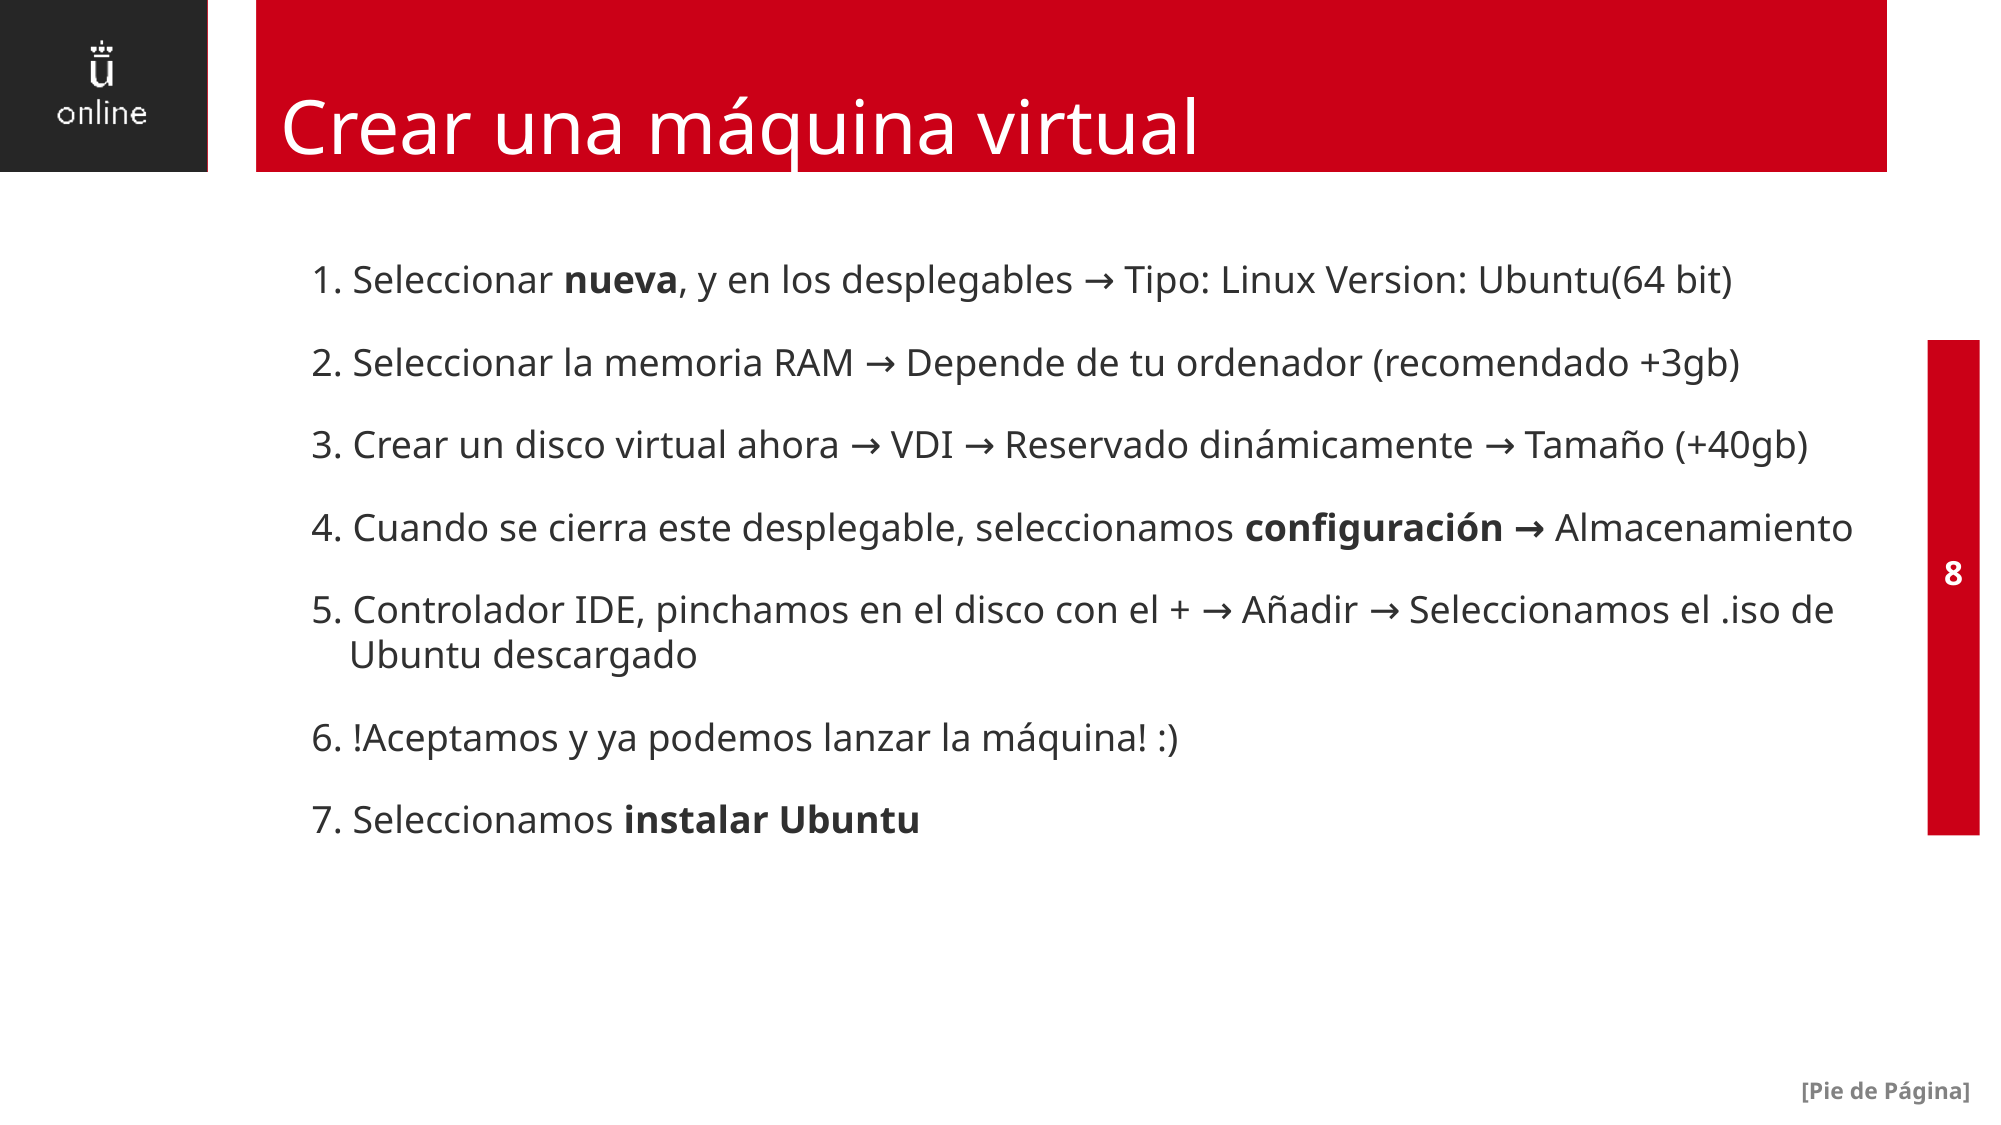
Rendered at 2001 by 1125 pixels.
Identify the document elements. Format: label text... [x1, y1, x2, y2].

footer [Pie de Página] [671, 1060, 1986, 1121]
picture [40, 26, 164, 150]
title Crear una máquina virtual [265, 5, 1820, 178]
slide_number <number> [1898, 544, 2000, 605]
list 1. Seleccionar nueva, y en los desplegables → Tipo: Linux Version: Ubuntu(64 bit) 2. Seleccionar la memoria RAM → Depende de tu ordenador (recomendado +3gb) 3. Crear un disco virtual ahora → VDI → Reservado dinámicamente → Tamaño (+40gb) 4. Cuando se cierra este desplegable, seleccionamos configuración → Almacenamiento 5. Controlador IDE, pinchamos en el disco con el + → Añadir → Seleccionamos el .iso de Ubuntu descargado 6. !Aceptamos y ya podemos lanzar la máquina! :) 7. Seleccionamos instalar Ubuntu [258, 248, 1890, 961]
